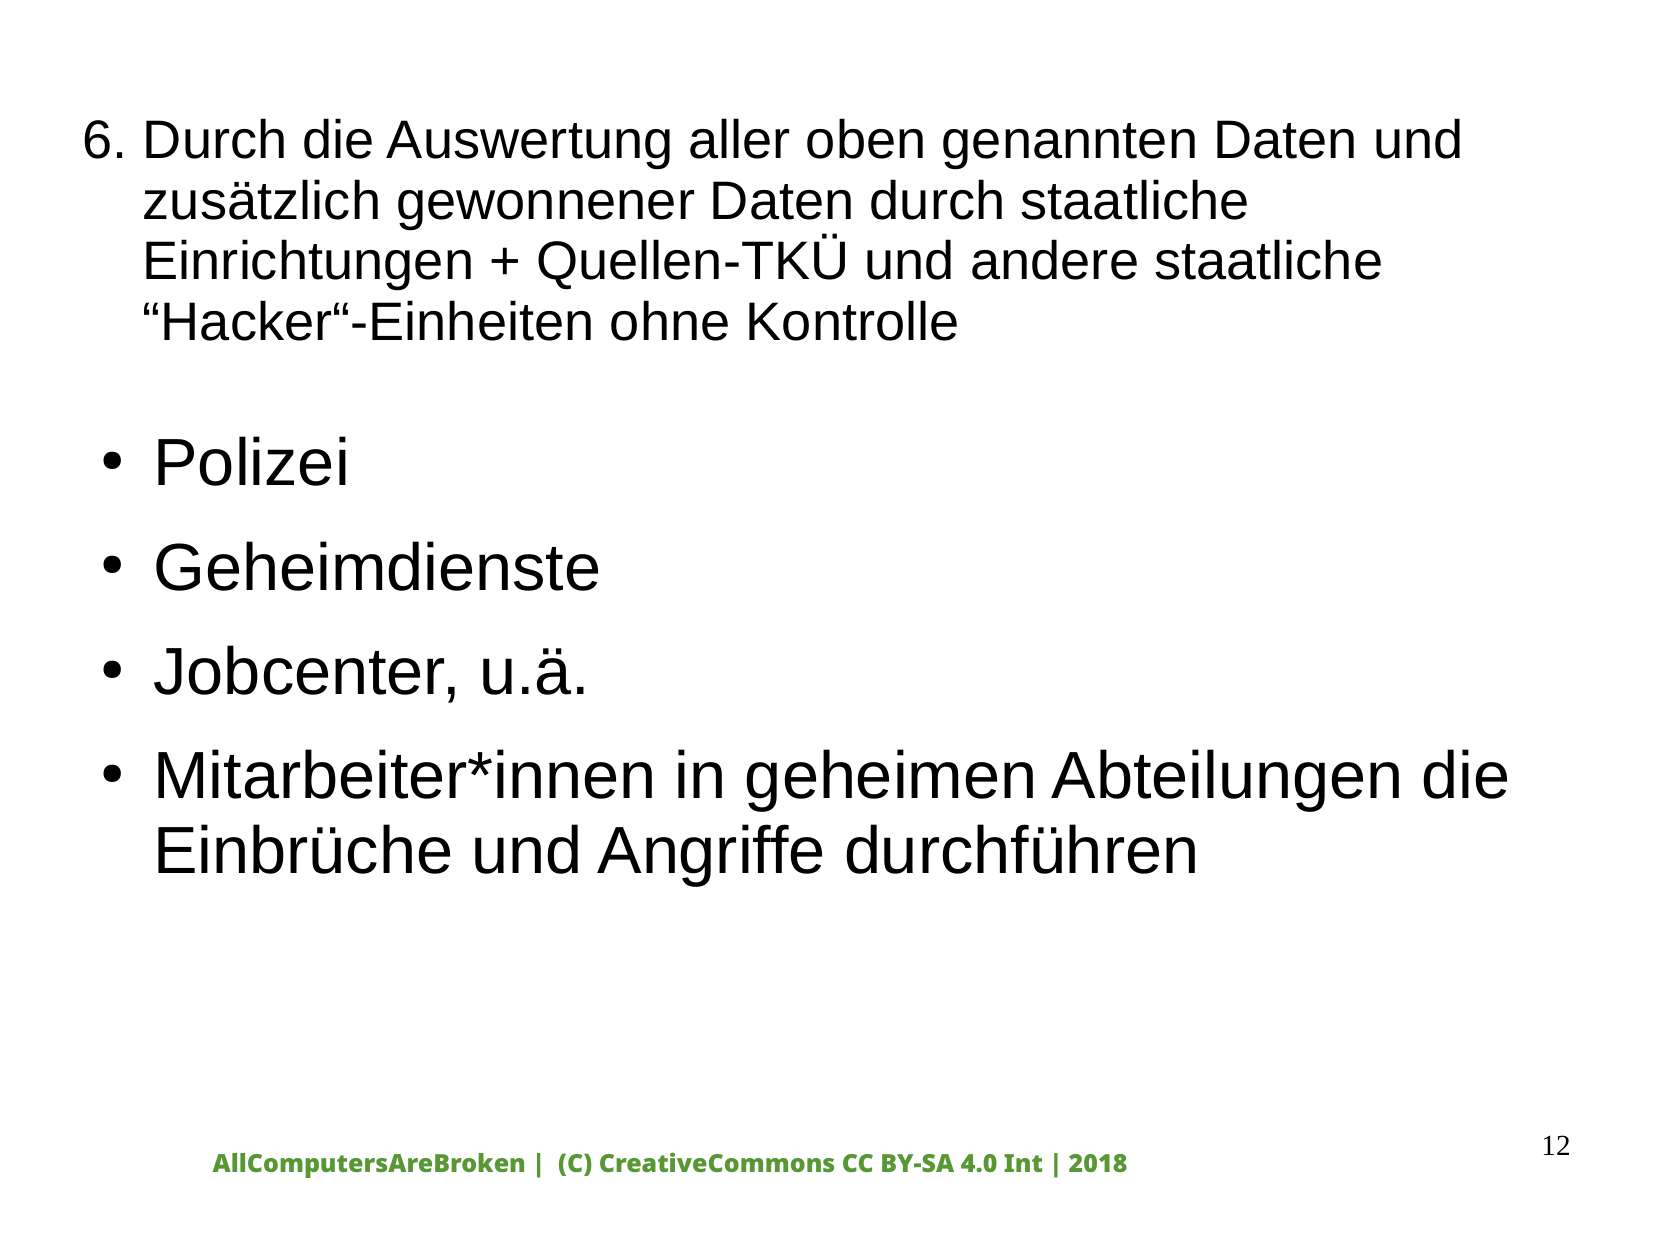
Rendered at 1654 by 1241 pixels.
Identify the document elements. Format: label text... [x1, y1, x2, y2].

list Polizei Geheimdienste Jobcenter, u.ä. Mitarbeiter*innen in geheimen Abteilungen die Einbrüche und Angriffe durchführen [82, 425, 1571, 1010]
title 6. Durch die Auswertung aller oben genannten Daten und zusätzlich gewonnener Daten durch staatliche Einrichtungen + Quellen-TKÜ und andere staatliche “Hacker“-Einheiten ohne Kontrolle [82, 49, 1571, 353]
